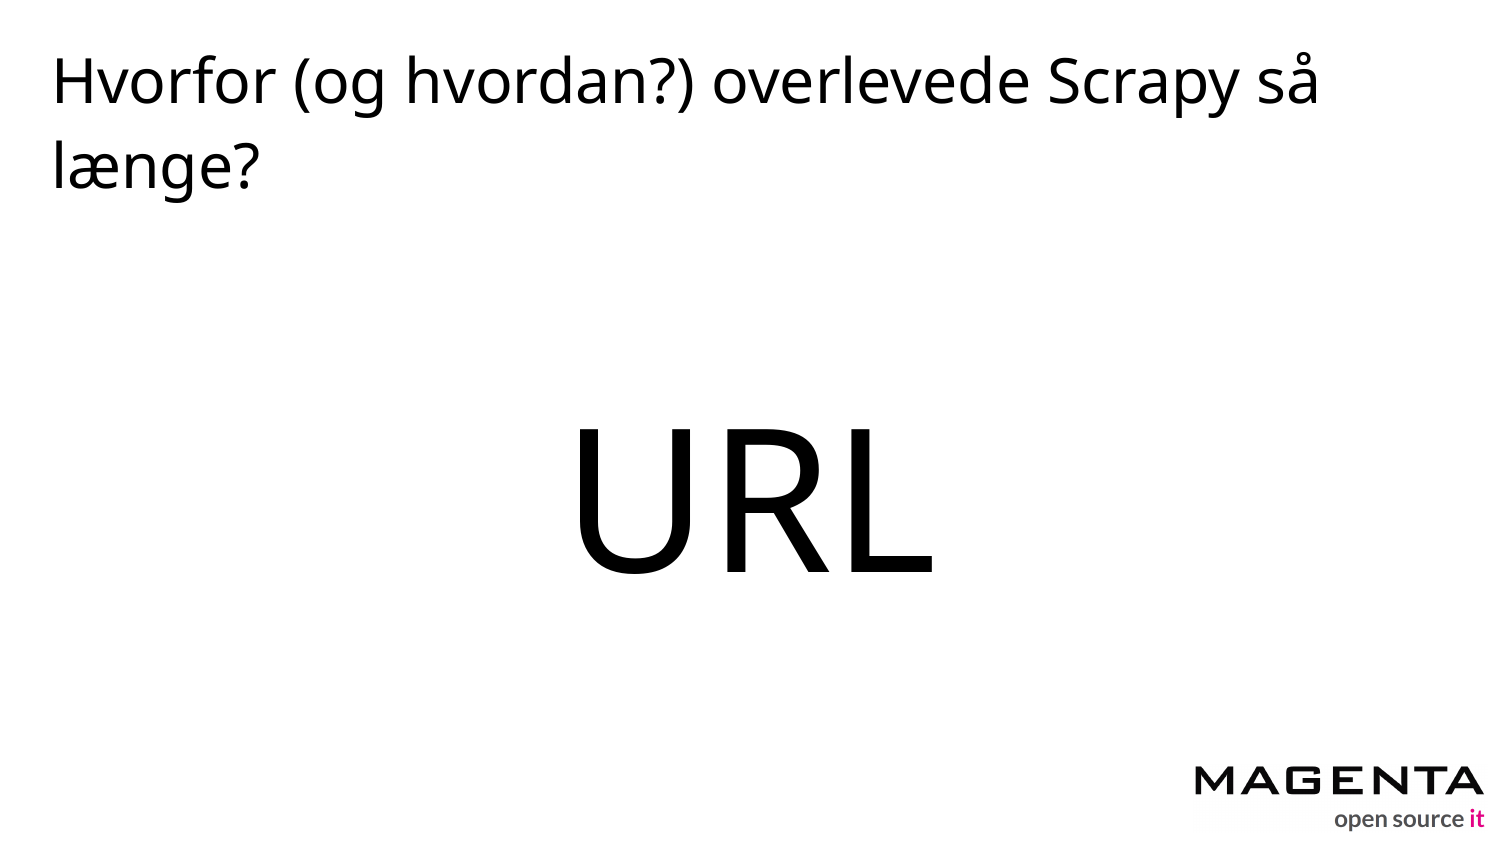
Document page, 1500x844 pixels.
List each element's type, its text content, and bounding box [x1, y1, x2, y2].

title Hvorfor (og hvordan?) overlevede Scrapy så længe? [51, 61, 1449, 182]
subtitle URL [51, 240, 1449, 750]
picture [1193, 764, 1488, 833]
